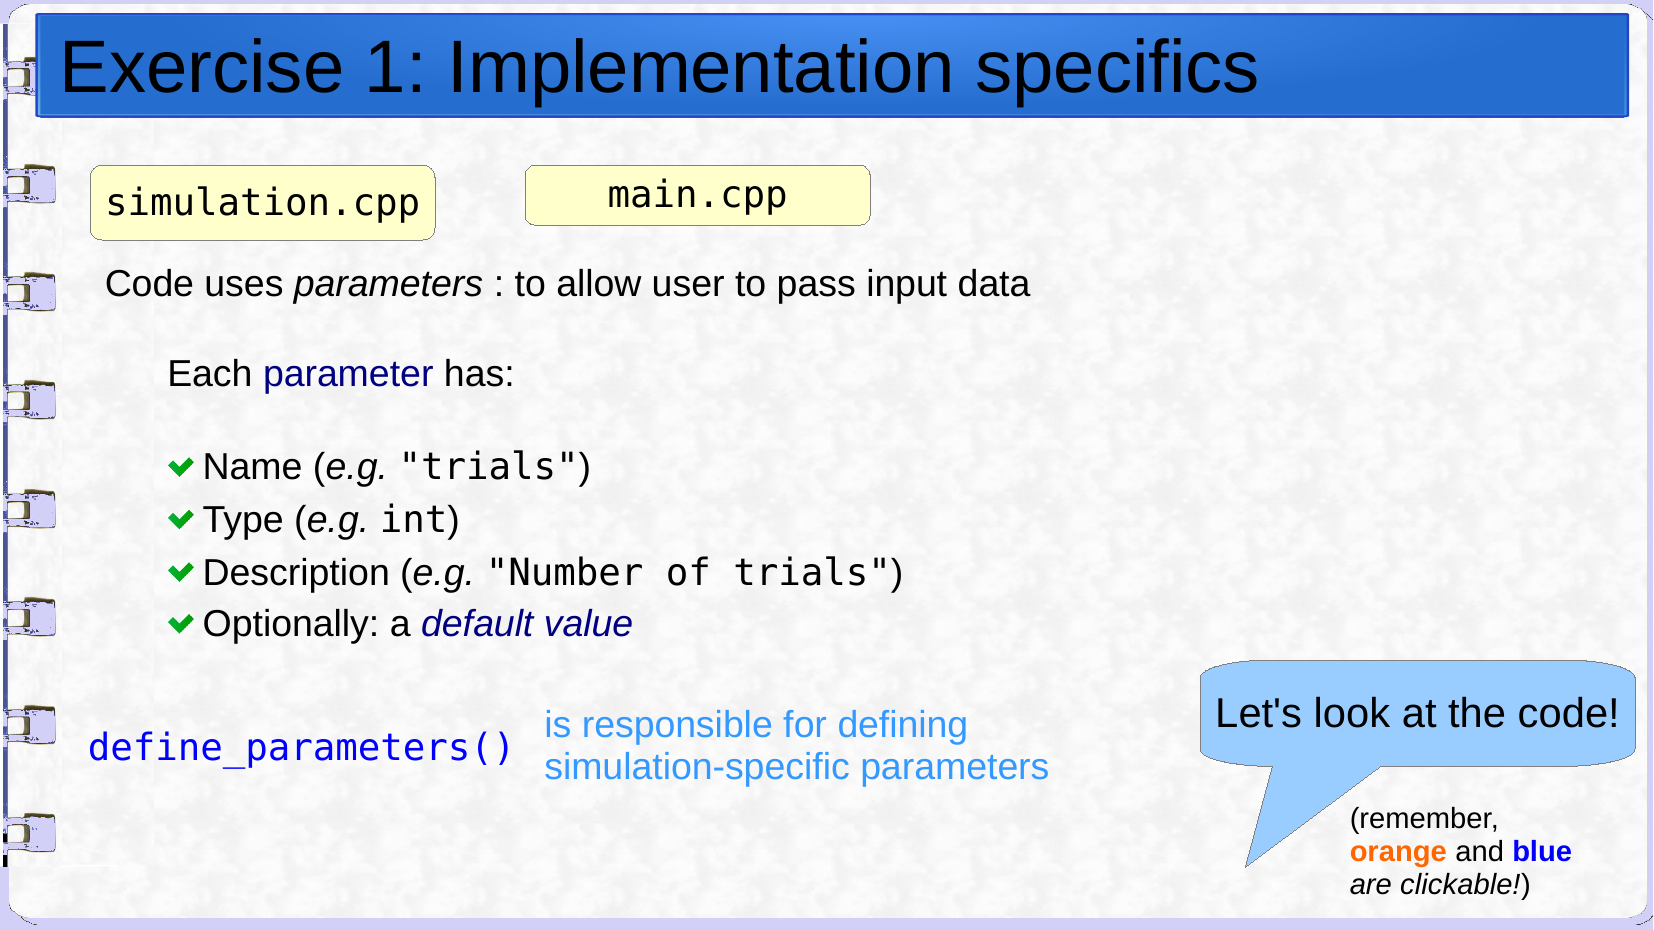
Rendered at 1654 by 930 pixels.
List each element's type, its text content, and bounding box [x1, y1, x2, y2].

text_box define_parameters() [73, 718, 529, 777]
text_box simulation.cpp [90, 165, 436, 241]
text_box Let's look at the code! [1200, 660, 1636, 868]
picture [0, 0, 1654, 930]
text_box Each parameter has: Name (e.g. "trials") Type (e.g. int) Description (e.g. "Number of trials") Optionally: a default value [152, 344, 946, 654]
text_box is responsible for defining simulation-specific parameters [529, 696, 1094, 795]
text_box main.cpp [525, 165, 871, 226]
text_box Code uses parameters : to allow user to pass input data [90, 255, 1081, 312]
text_box (remember, orange and blue are clickable!) [1335, 795, 1621, 908]
title Exercise 1: Implementation specifics [59, 13, 1620, 120]
